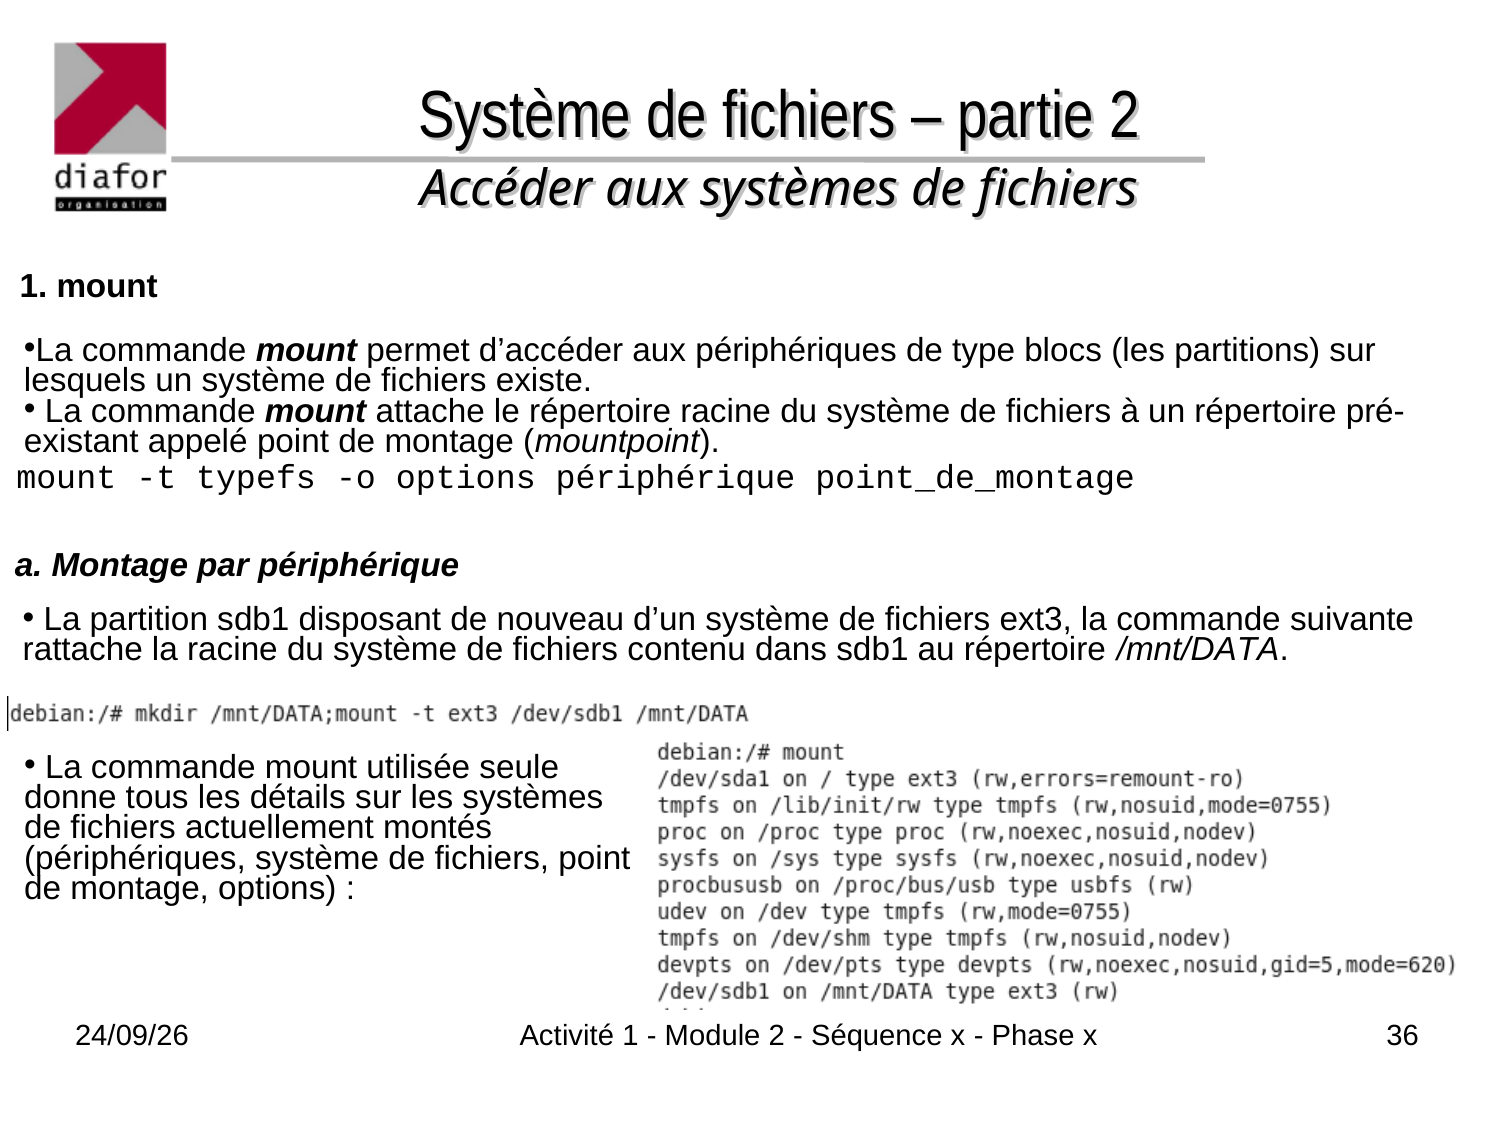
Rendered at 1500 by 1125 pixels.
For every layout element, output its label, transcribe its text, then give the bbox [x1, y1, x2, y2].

text_box 1. mount [4, 265, 532, 311]
picture [53, 42, 168, 213]
title Système de fichiers – partie 2 Accéder aux systèmes de fichiers [104, 45, 1455, 250]
text_box La partition sdb1 disposant de nouveau d’un système de fichiers ext3, la commande suivante rattache la racine du système de fichiers contenu dans sdb1 au répertoire /mnt/DATA. [7, 598, 1500, 675]
text_box La commande mount permet d’accéder aux périphériques de type blocs (les partitions) sur lesquels un système de fichiers existe. La commande mount attache le répertoire racine du système de fichiers à un répertoire pré-existant appelé point de montage (mountpoint). [9, 329, 1500, 456]
picture [7, 696, 761, 731]
text_box mount -t typefs -o options périphérique point_de_montage [1, 456, 1500, 502]
picture [656, 738, 1471, 1011]
text_box a. Montage par périphérique [0, 545, 591, 591]
text_box La commande mount utilisée seule donne tous les détails sur les systèmes de fichiers actuellement montés (périphériques, système de fichiers, point de montage, options) : [9, 746, 650, 913]
